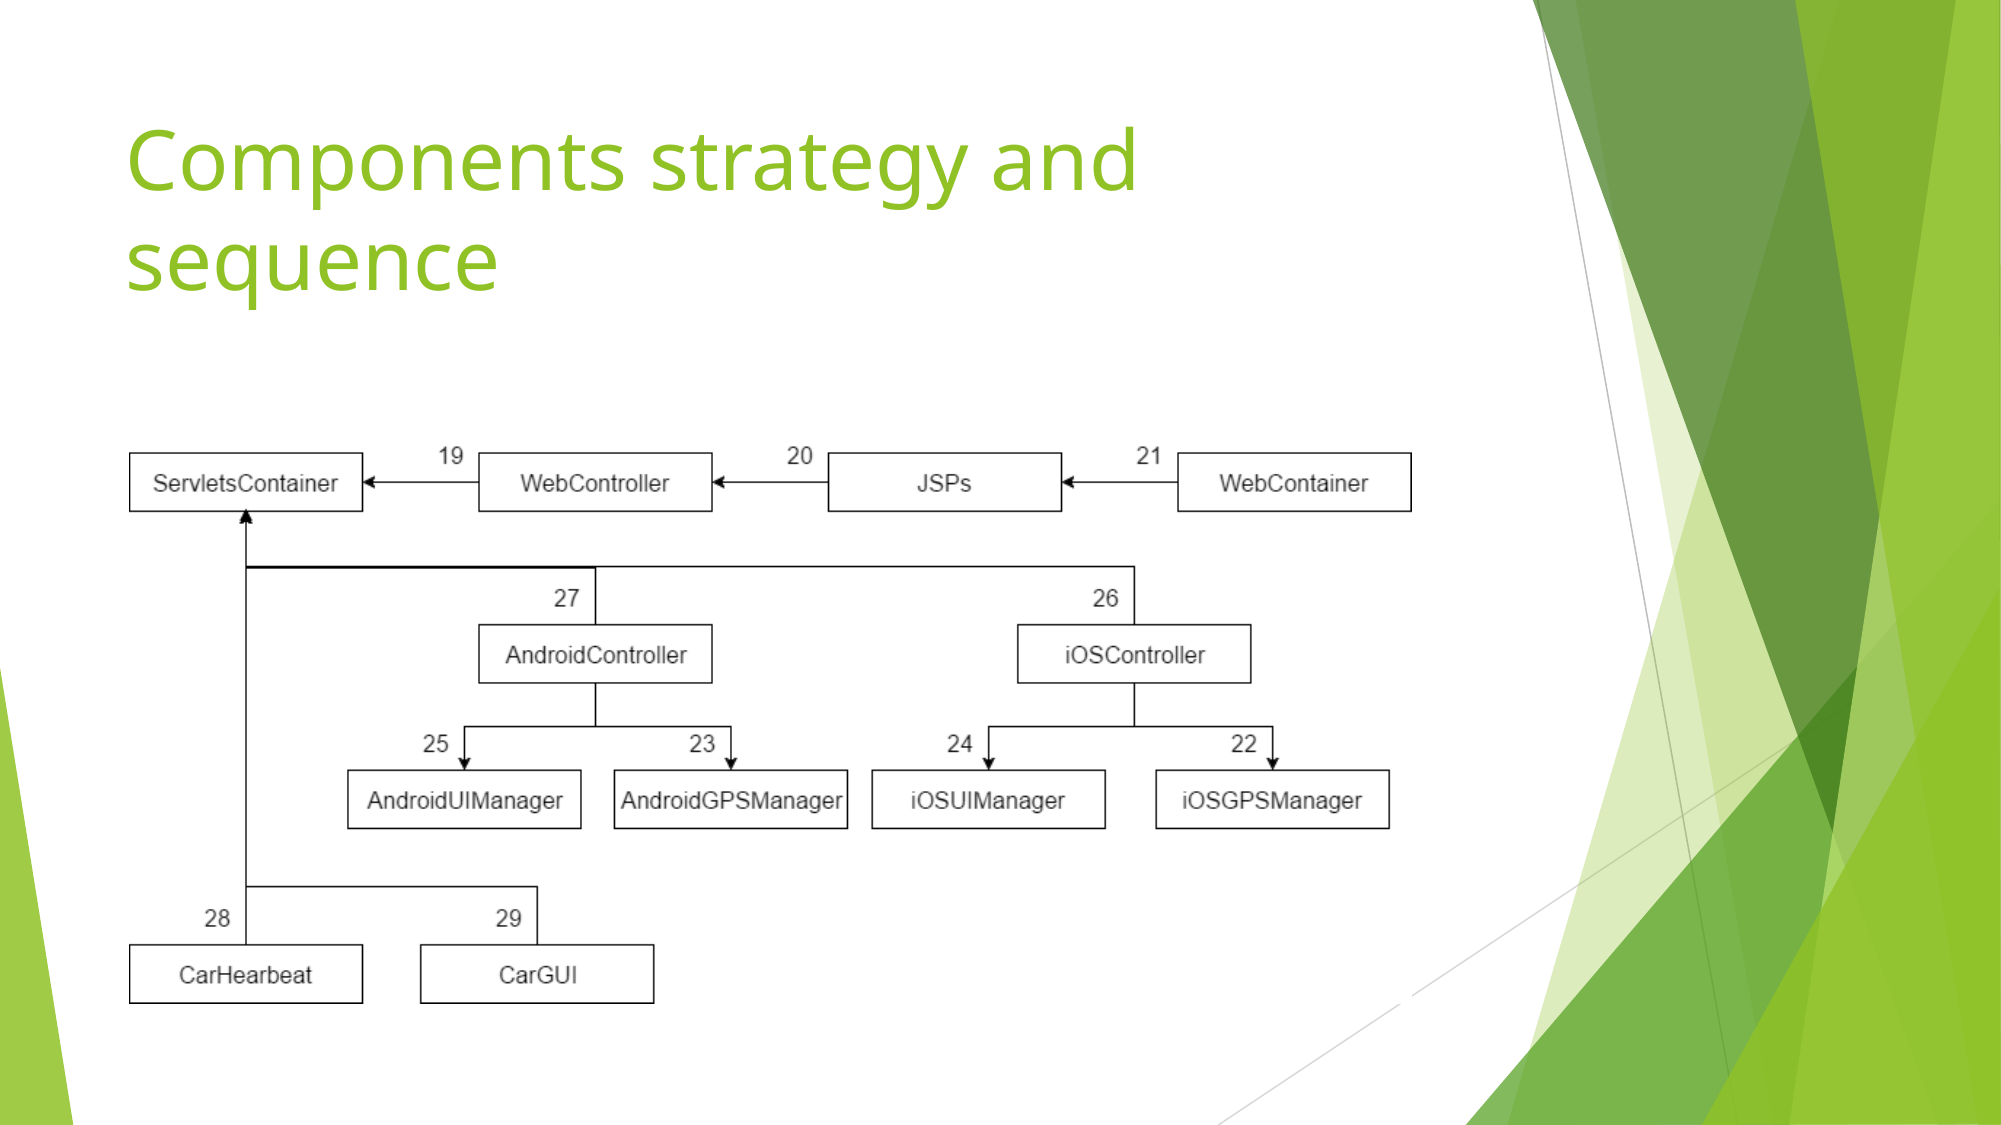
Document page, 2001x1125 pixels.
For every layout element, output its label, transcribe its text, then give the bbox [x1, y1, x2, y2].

list [111, 354, 1522, 992]
title Components strategy and sequence [111, 99, 1522, 317]
picture [129, 438, 1412, 1004]
